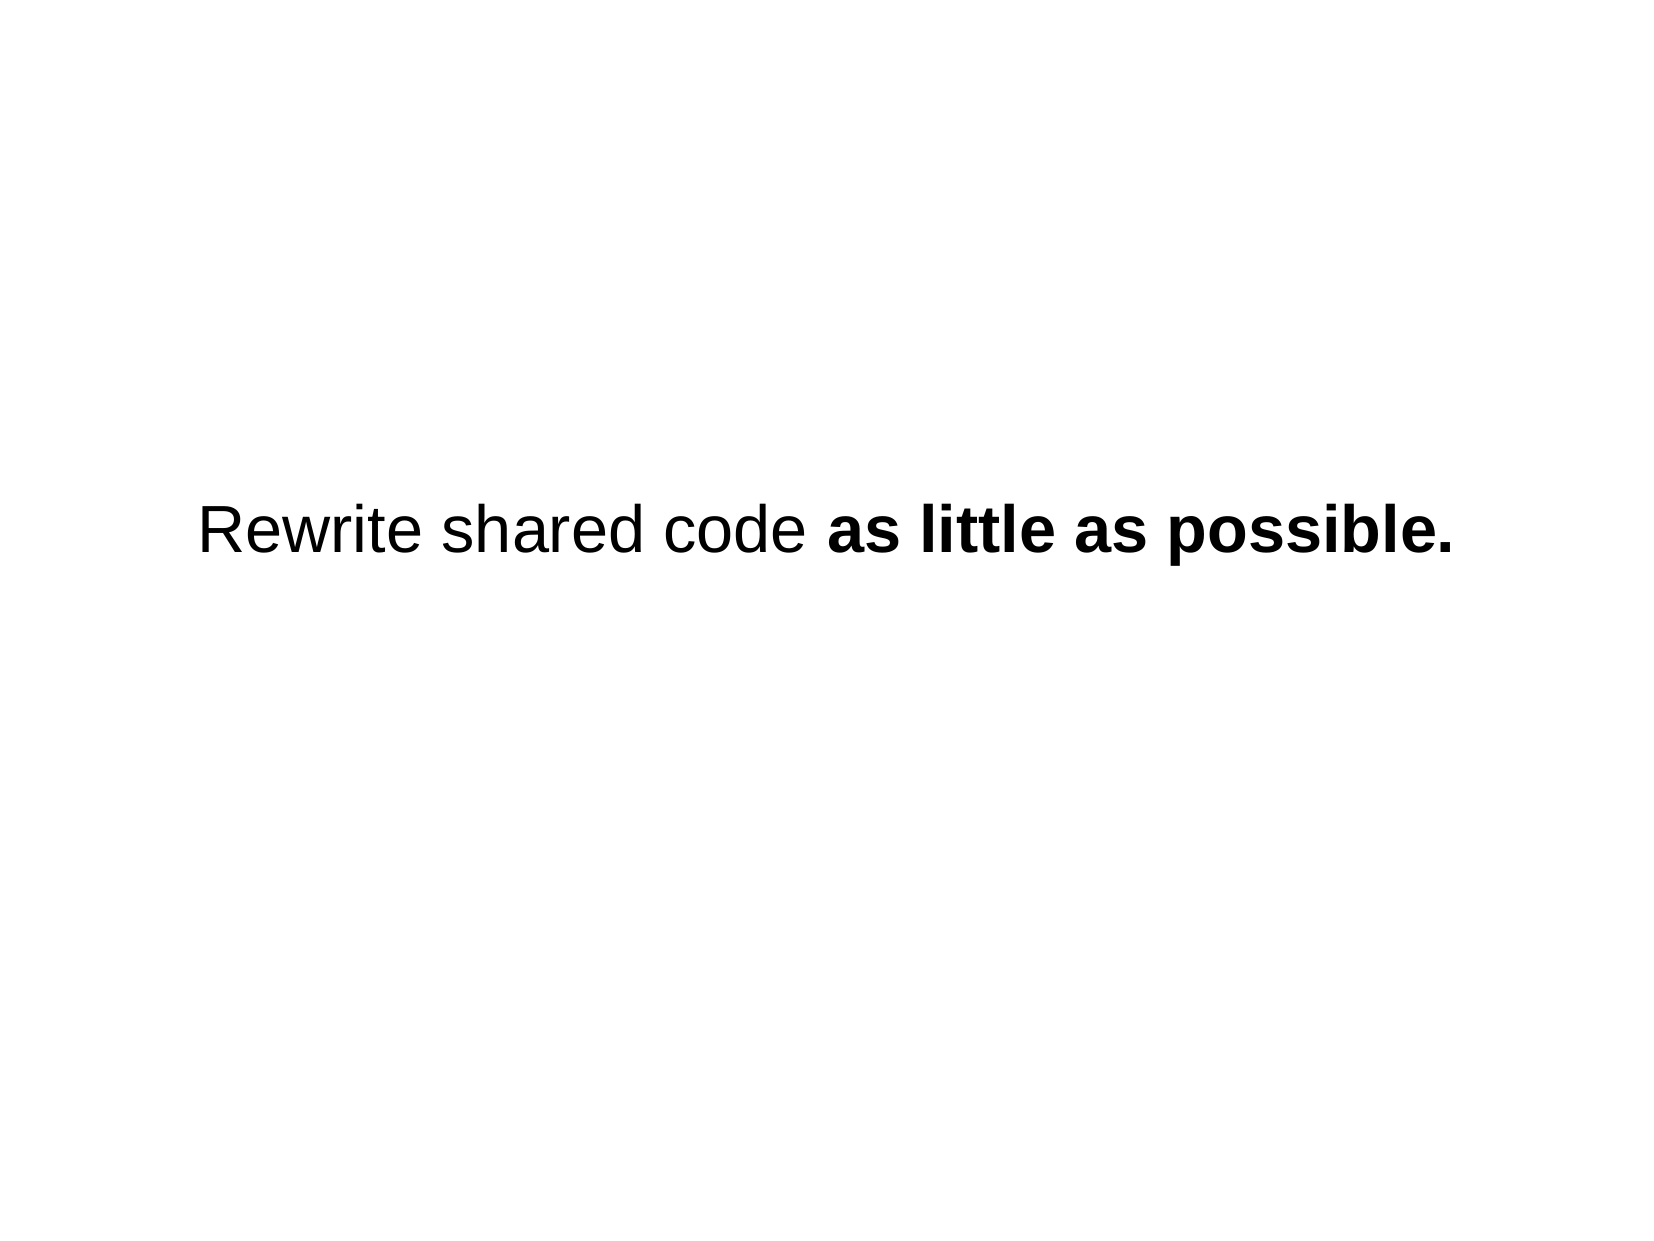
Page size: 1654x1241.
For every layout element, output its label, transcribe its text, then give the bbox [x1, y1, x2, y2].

subtitle Rewrite shared code as little as possible. [82, 49, 1571, 1010]
